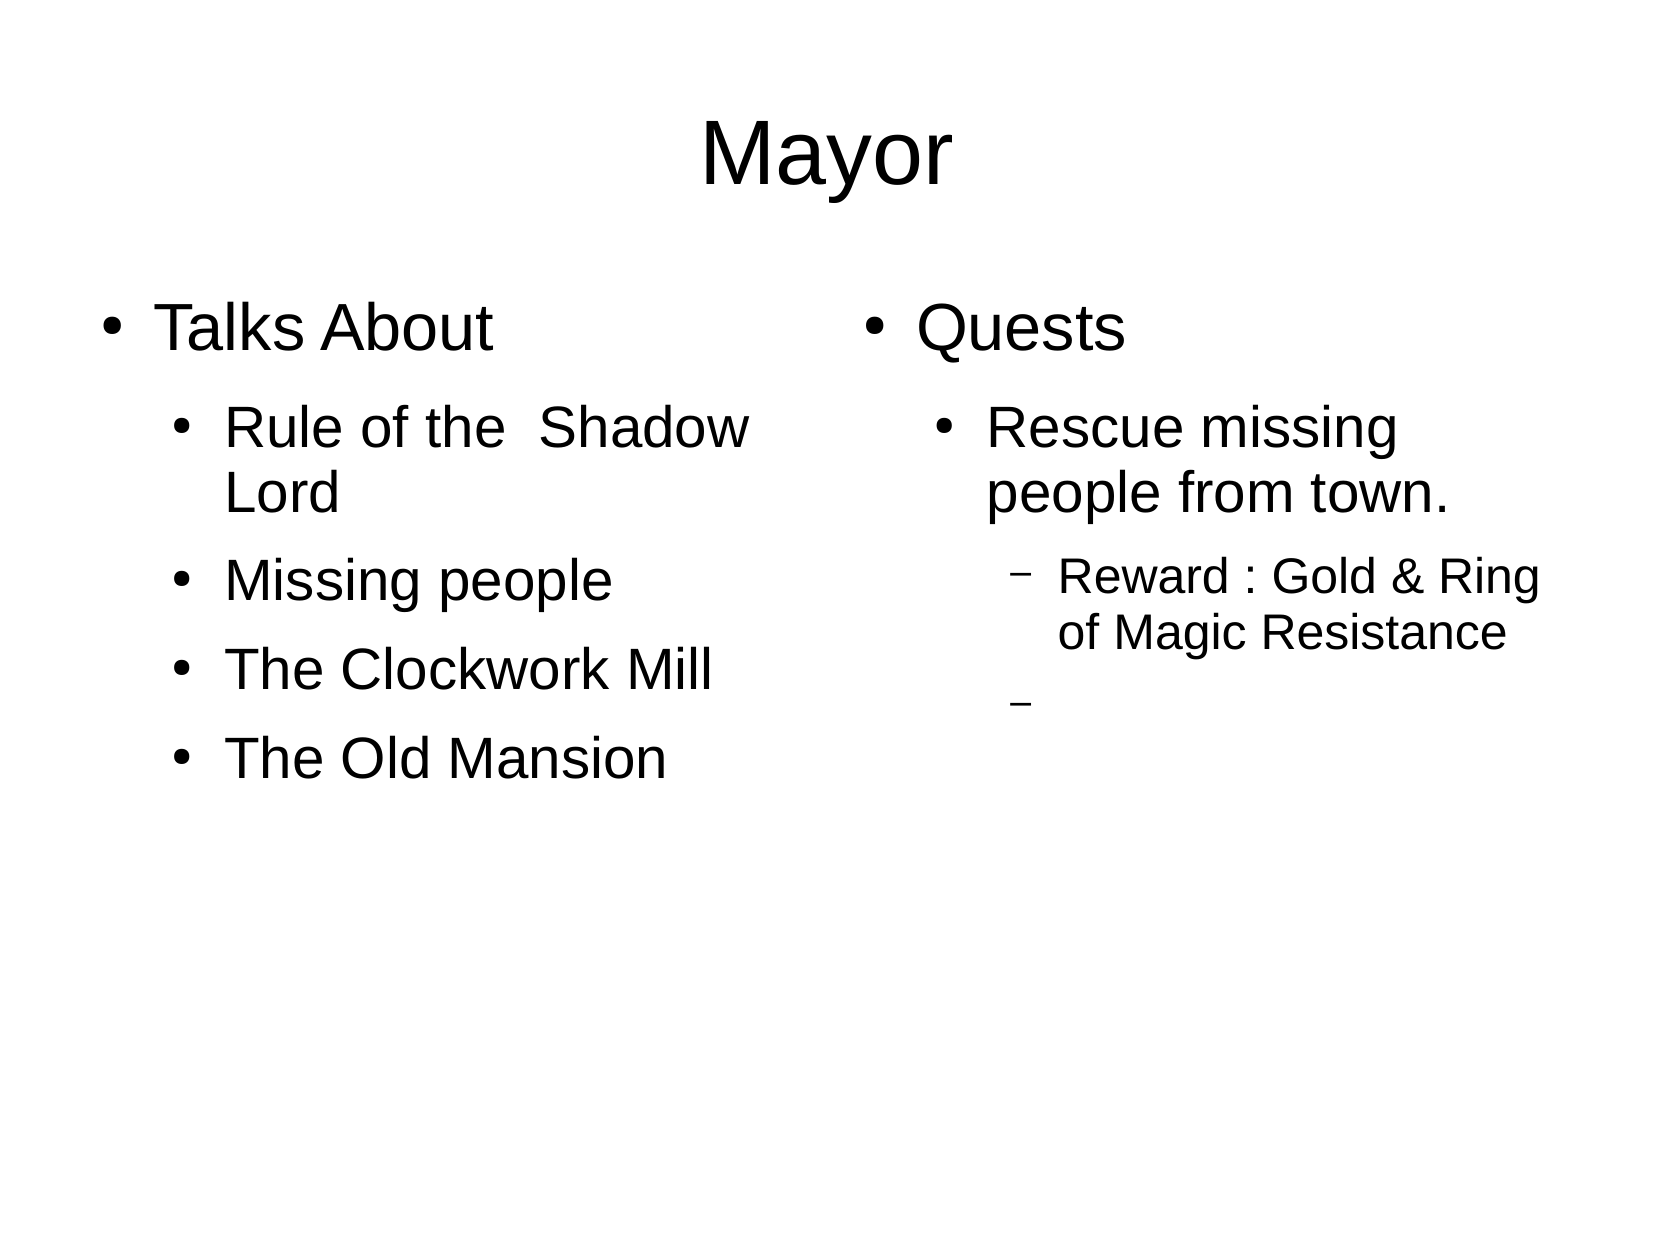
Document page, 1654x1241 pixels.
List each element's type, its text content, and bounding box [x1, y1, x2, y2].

list Quests Rescue missing people from town. Reward : Gold & Ring of Magic Resistance [845, 290, 1572, 1109]
list Talks About Rule of the Shadow Lord Missing people The Clockwork Mill The Old Mansion [82, 290, 809, 1109]
title Mayor [82, 56, 1571, 250]
